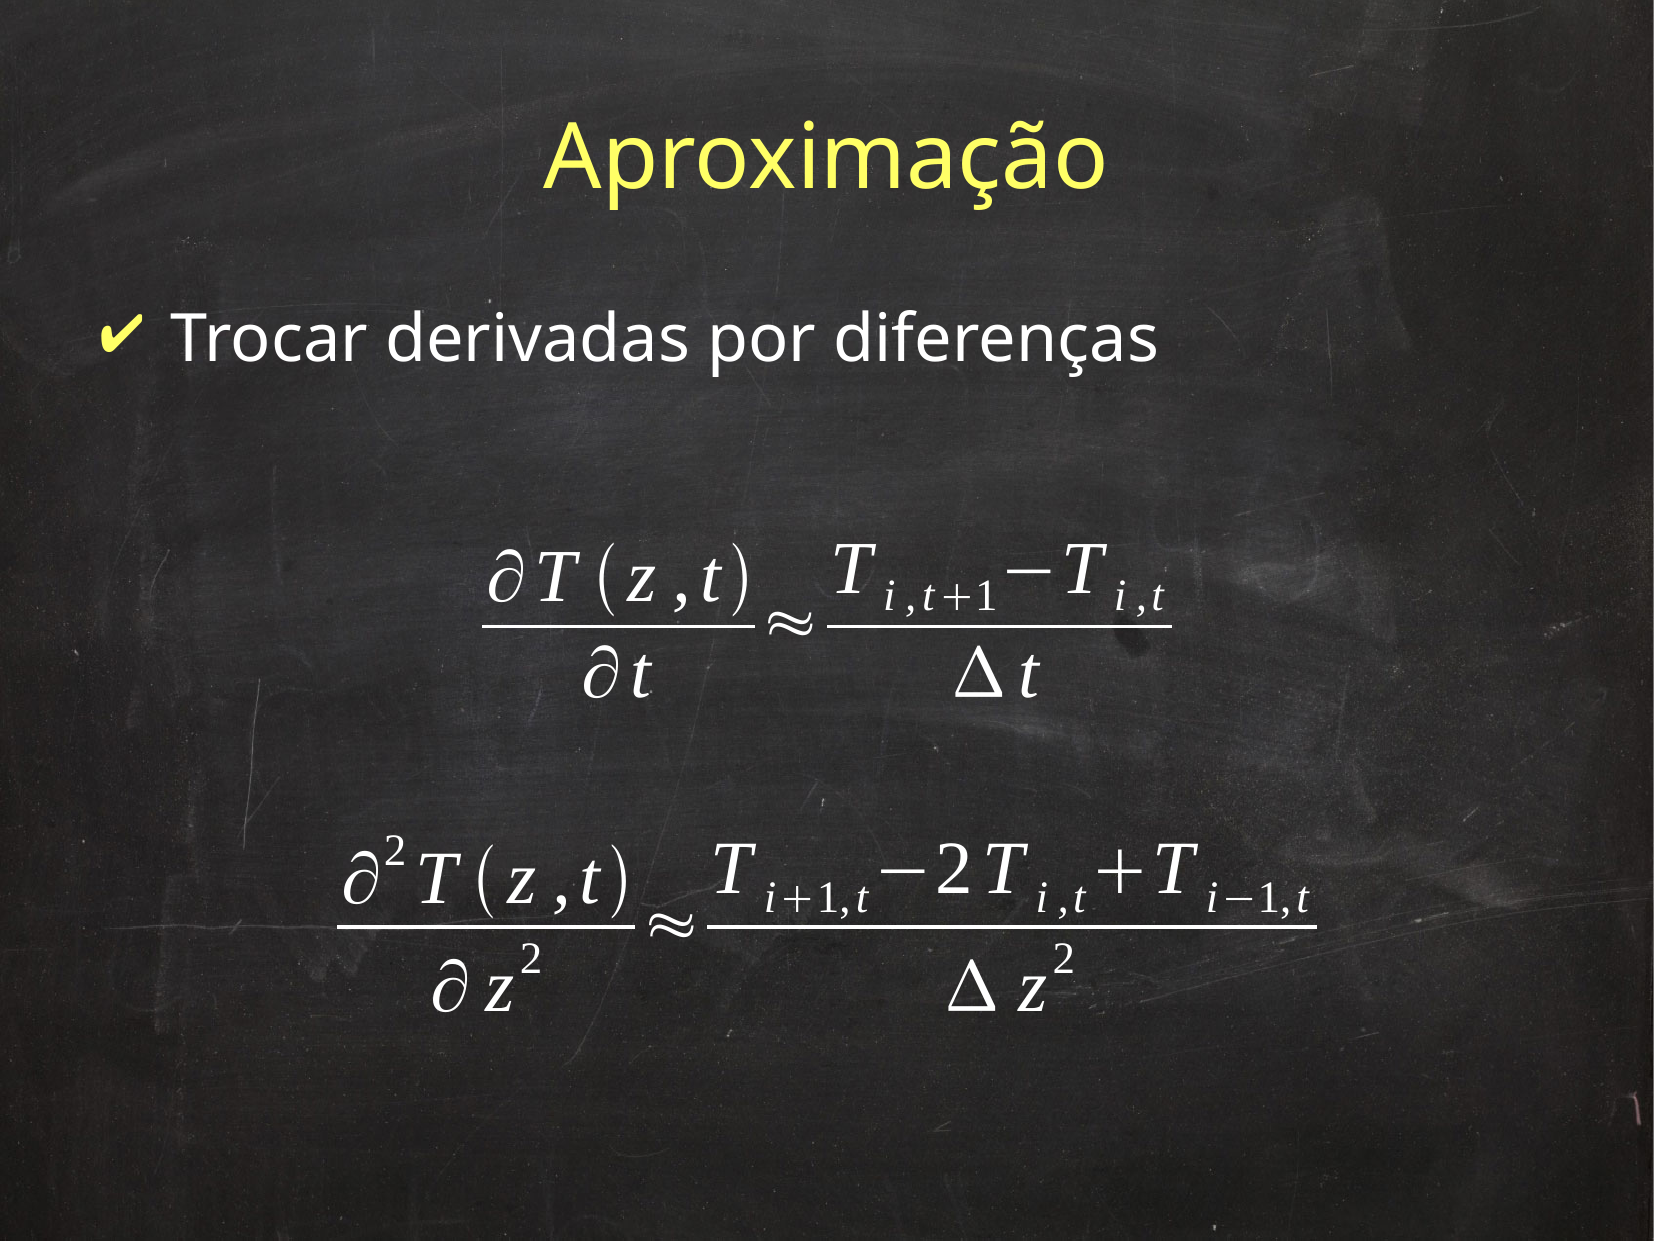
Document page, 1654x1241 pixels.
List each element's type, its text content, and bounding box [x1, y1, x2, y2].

list Trocar derivadas por diferenças [82, 290, 1571, 1109]
chart [472, 526, 1182, 714]
picture [0, 0, 1654, 1241]
chart [327, 825, 1326, 1027]
title Aproximação [82, 56, 1571, 250]
